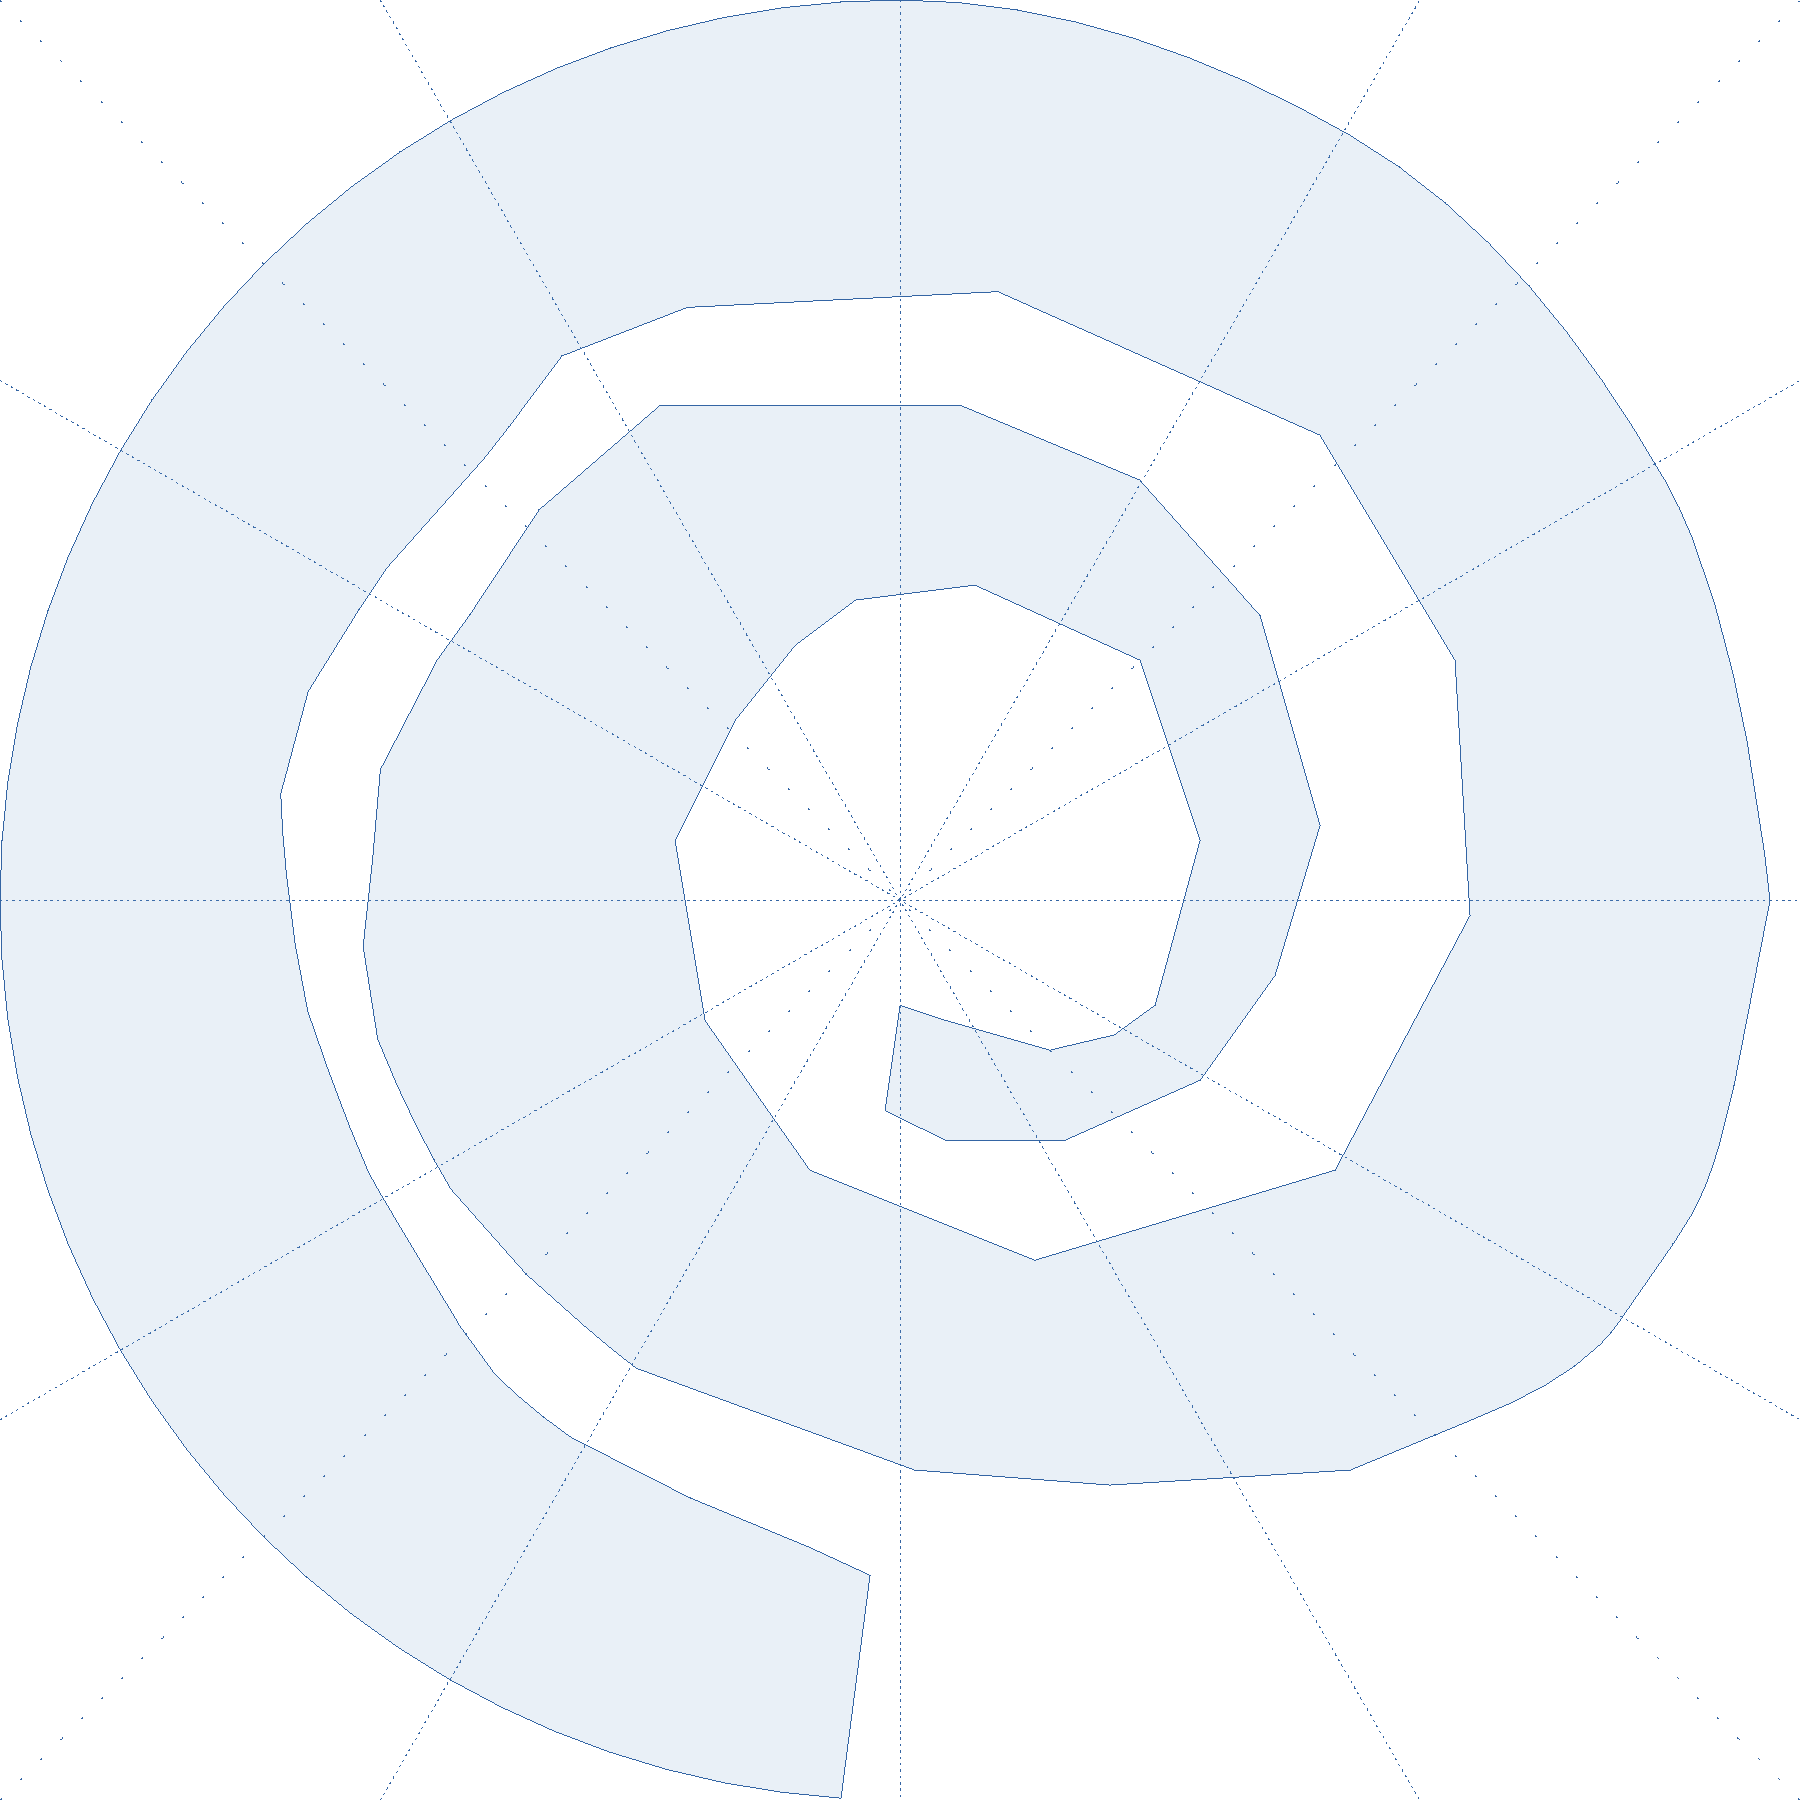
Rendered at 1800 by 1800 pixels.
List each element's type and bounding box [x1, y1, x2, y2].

text_box [0, 0, 1771, 1799]
